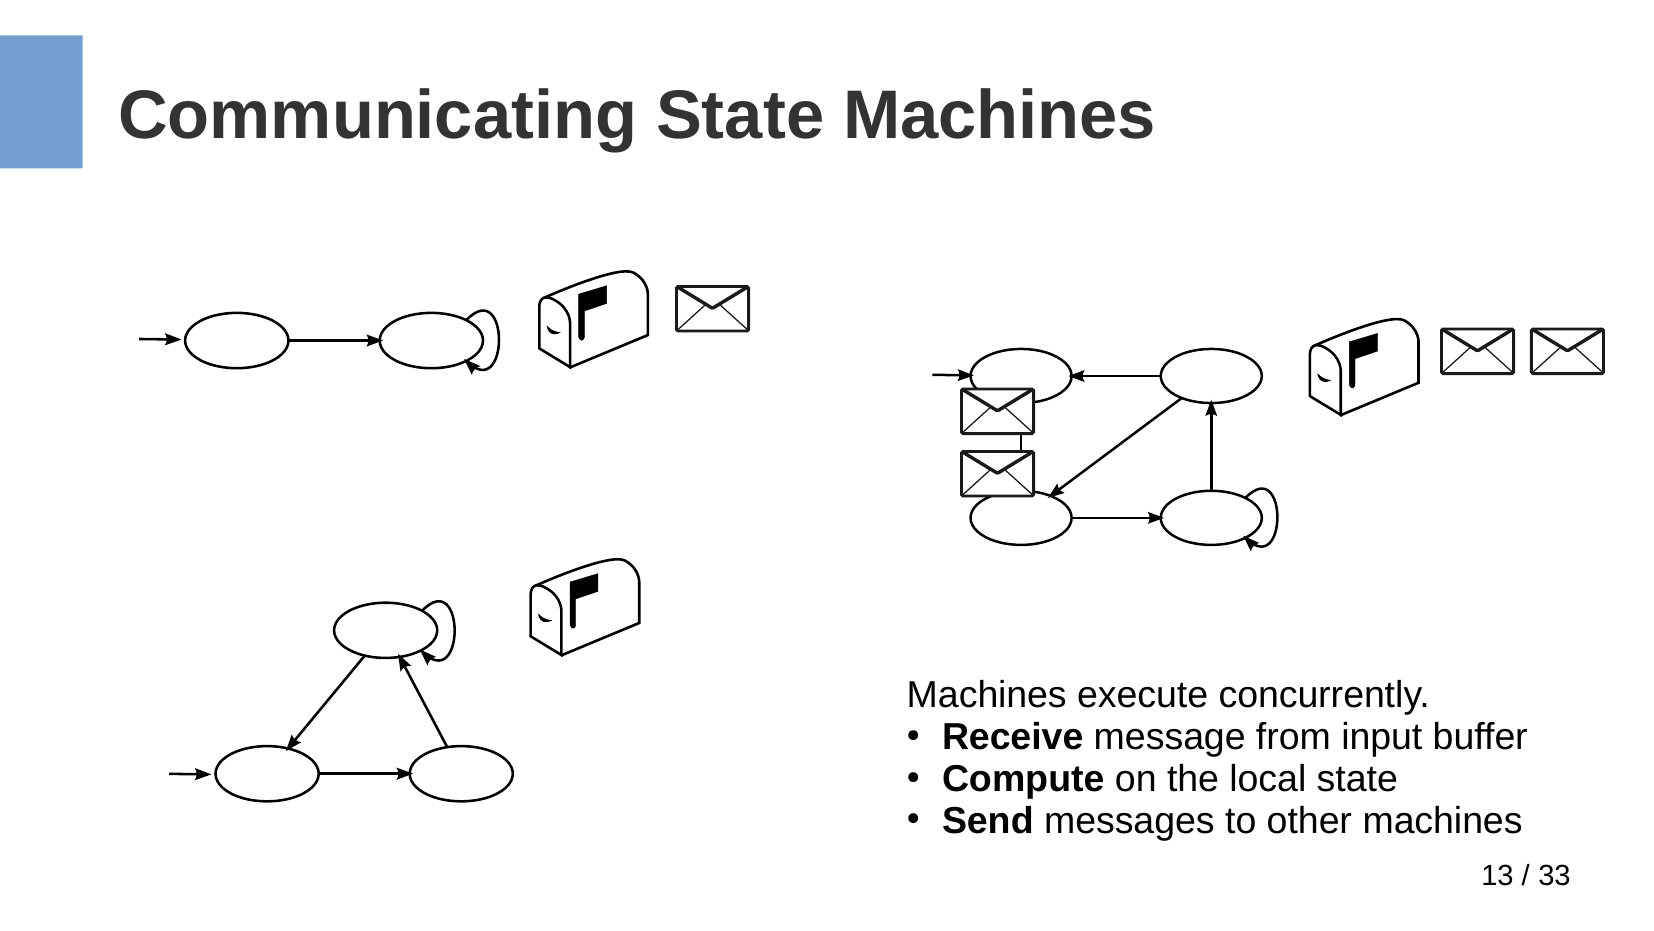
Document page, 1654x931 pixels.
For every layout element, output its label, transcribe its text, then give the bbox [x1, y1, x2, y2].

picture [1440, 327, 1516, 376]
picture [675, 285, 751, 333]
title Communicating State Machines [118, 37, 1571, 193]
picture [139, 309, 501, 376]
picture [932, 347, 1279, 552]
text_box Machines execute concurrently. Receive message from input buffer Compute on the local state Send messages to other machines [891, 665, 1582, 849]
picture [1308, 317, 1420, 418]
picture [537, 270, 650, 370]
picture [1530, 327, 1606, 376]
picture [169, 600, 515, 803]
picture [529, 557, 641, 658]
